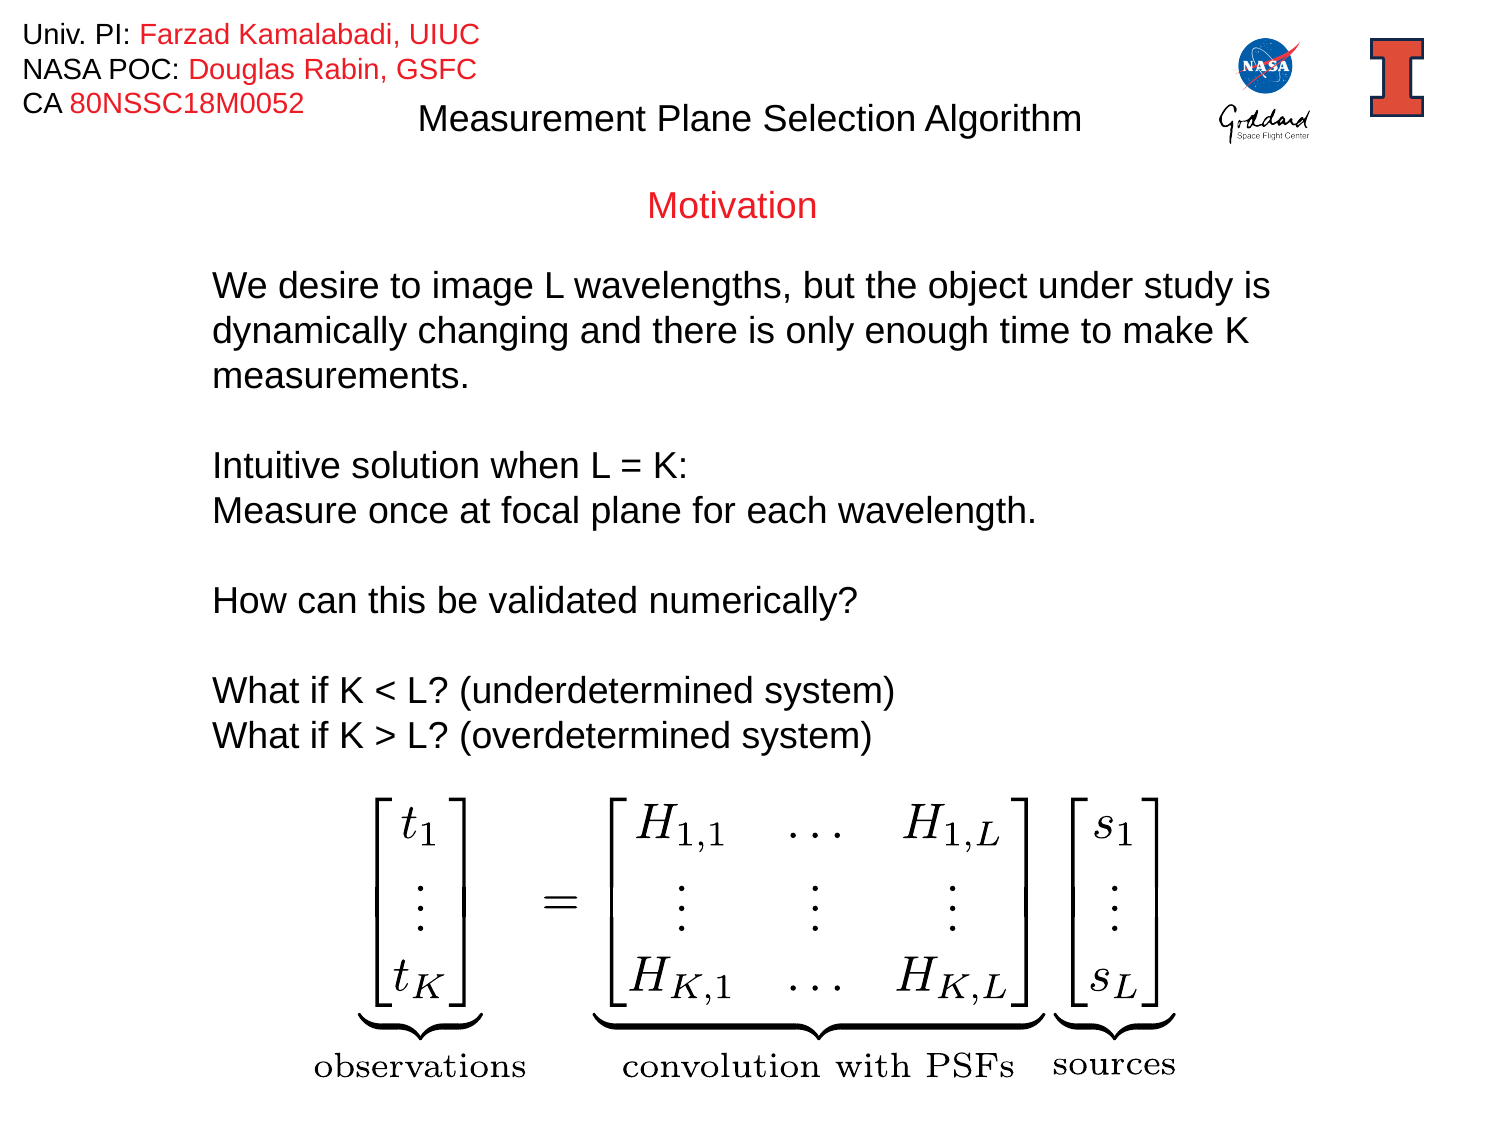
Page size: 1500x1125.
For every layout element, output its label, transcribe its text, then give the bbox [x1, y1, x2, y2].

text_box Univ. PI: Farzad Kamalabadi, UIUC NASA POC: Douglas Rabin, GSFC CA 80NSSC18M0052 [7, 7, 612, 135]
text_box Measurement Plane Selection Algorithm [45, 90, 1456, 147]
picture [1219, 38, 1310, 90]
text_box We desire to image L wavelengths, but the object under study is dynamically changing and there is only enough time to make K measurements. Intuitive solution when L = K: Measure once at focal plane for each wavelength. How can this be validated numerically? What if K < L? (underdetermined system) What if K > L? (overdetermined system) [197, 254, 1413, 855]
picture [1370, 38, 1424, 90]
text_box [313, 797, 1177, 1078]
text_box Motivation [632, 177, 833, 234]
